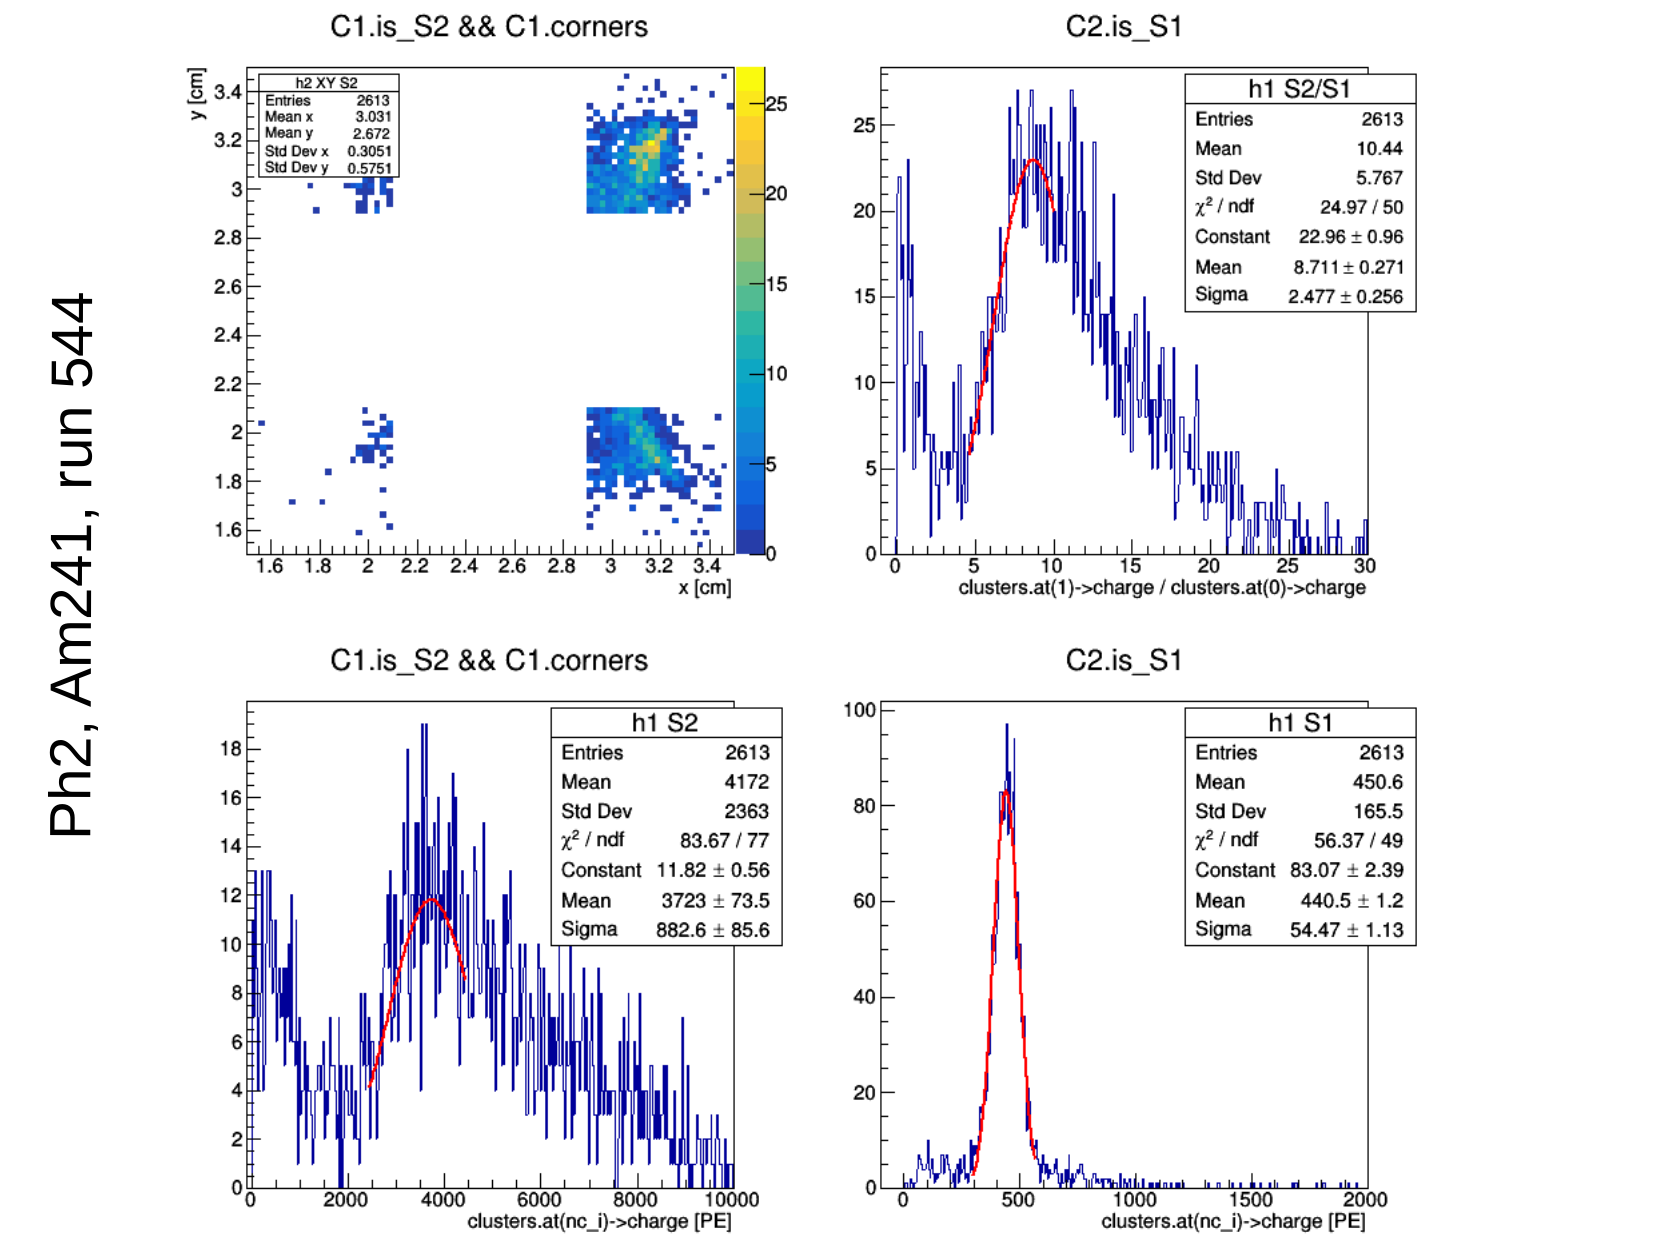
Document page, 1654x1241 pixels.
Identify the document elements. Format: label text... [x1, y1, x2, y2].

picture [185, 3, 1433, 1241]
text_box Ph2, Am241, run 544 [30, 225, 170, 907]
